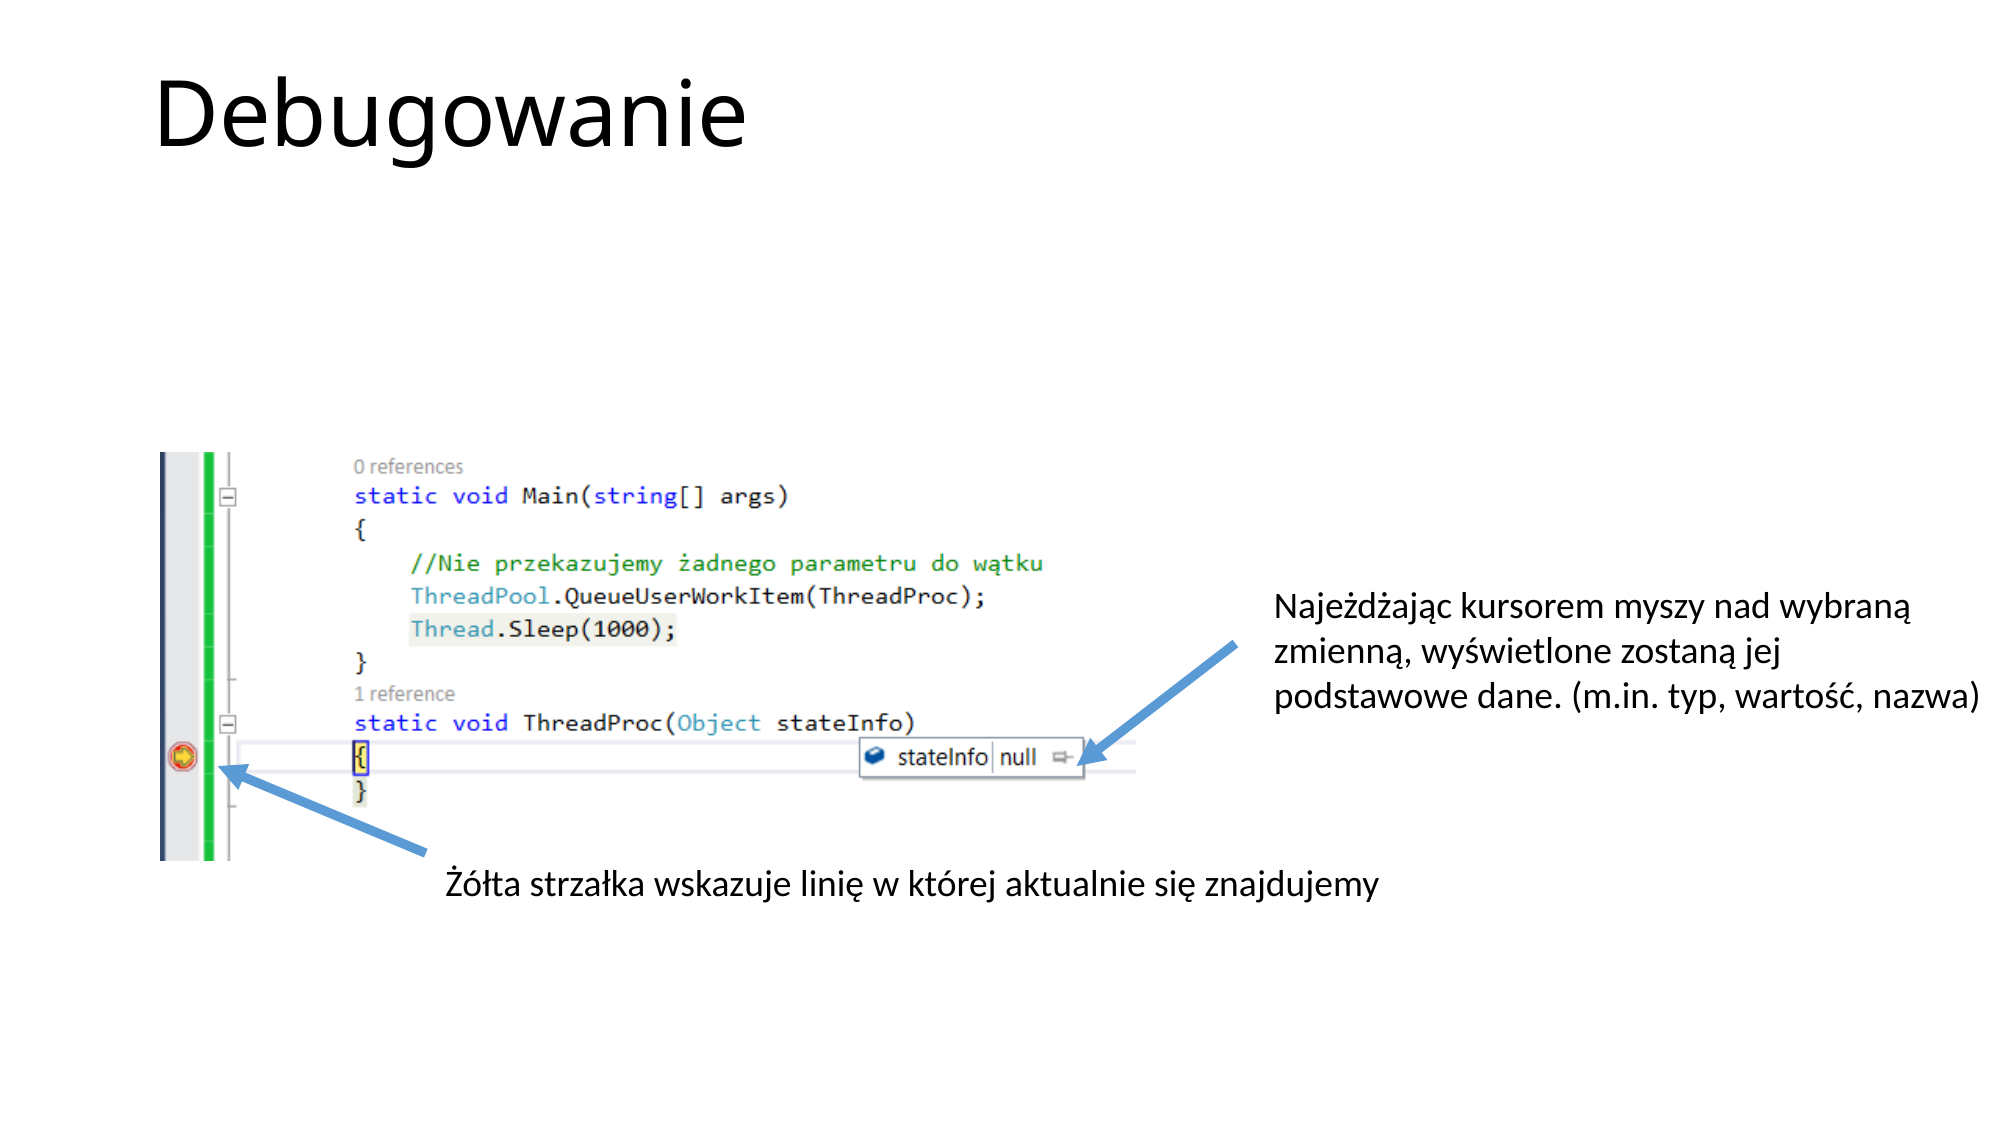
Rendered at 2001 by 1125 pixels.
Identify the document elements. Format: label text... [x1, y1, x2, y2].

text_box Żółta strzałka wskazuje linię w której aktualnie się znajdujemy [430, 851, 1396, 912]
title Debugowanie [137, 59, 1863, 278]
picture [160, 452, 1136, 861]
text_box Najeżdżając kursorem myszy nad wybraną zmienną, wyświetlone zostaną jej podstawowe dane. (m.in. typ, wartość, nazwa) [1259, 574, 1997, 724]
